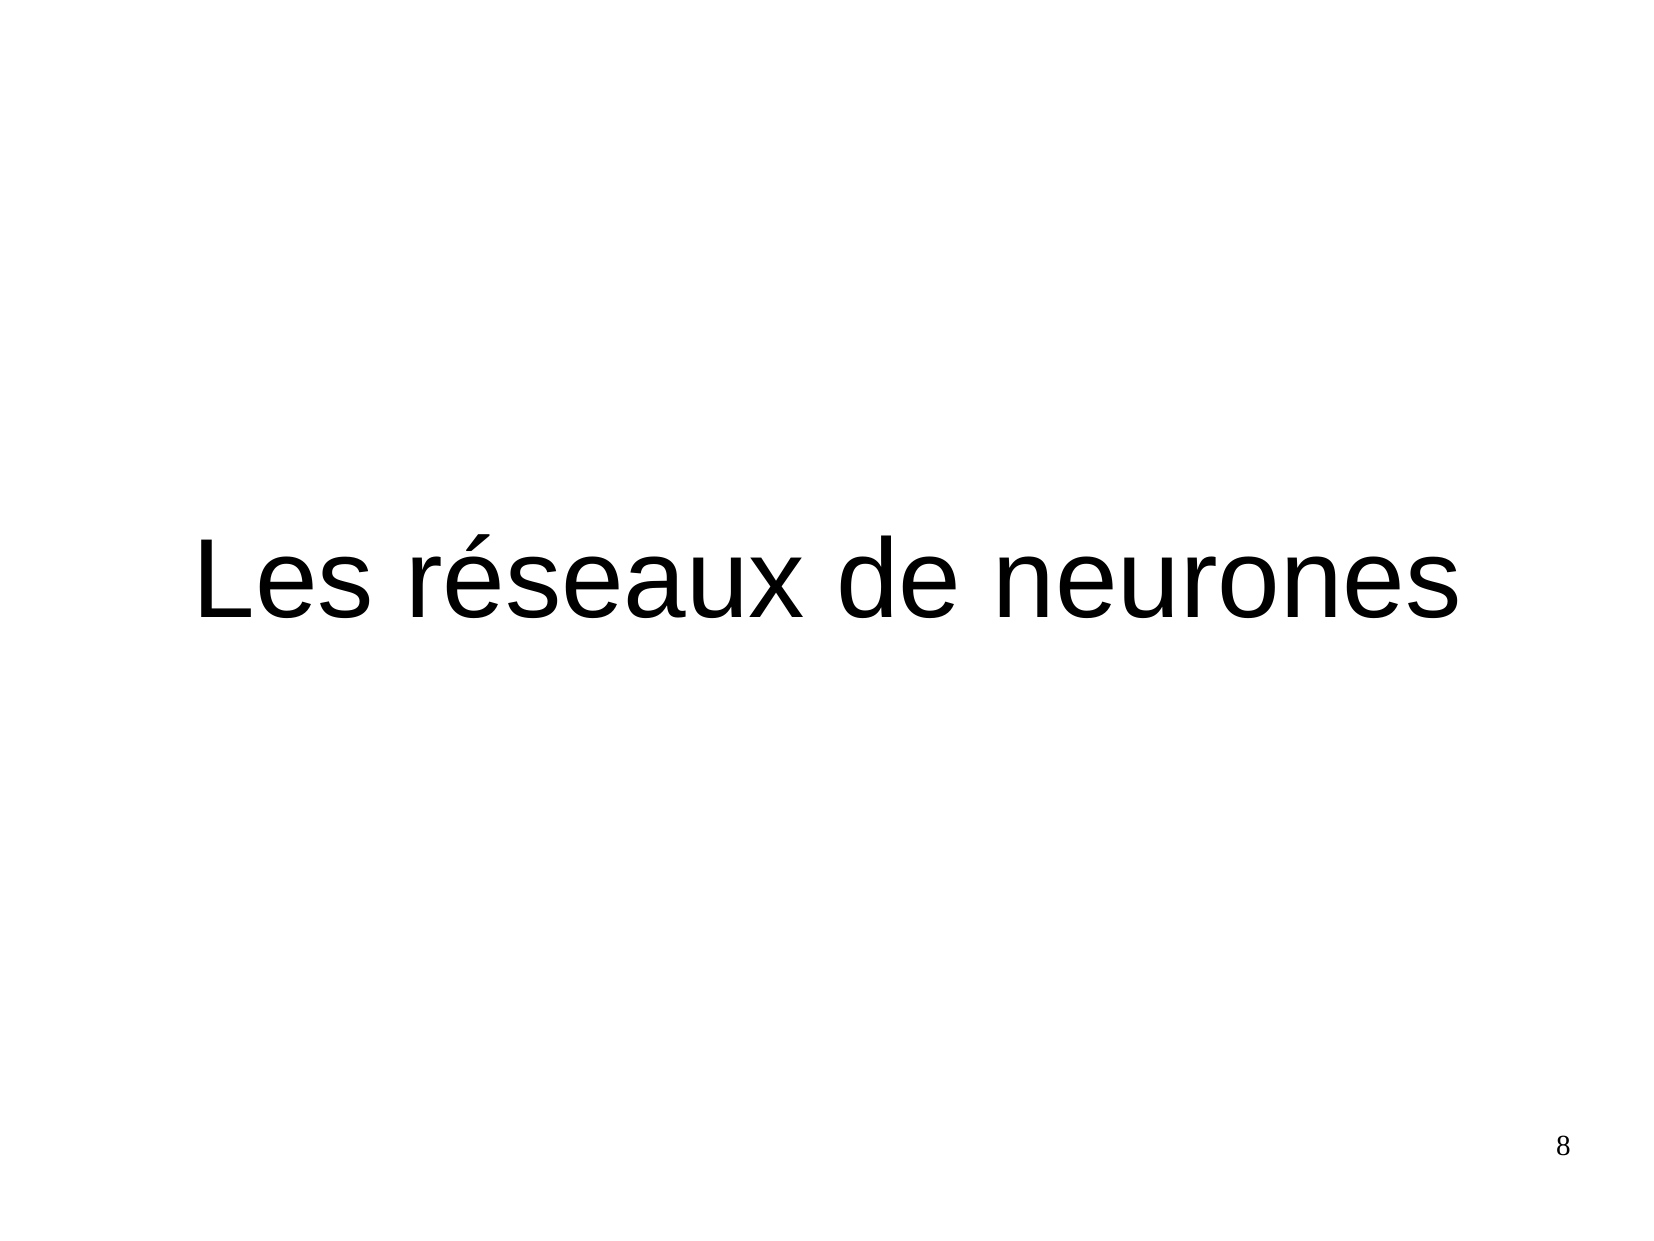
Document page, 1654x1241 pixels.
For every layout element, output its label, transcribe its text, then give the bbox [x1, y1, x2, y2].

subtitle Les réseaux de neurones [82, 49, 1571, 1109]
